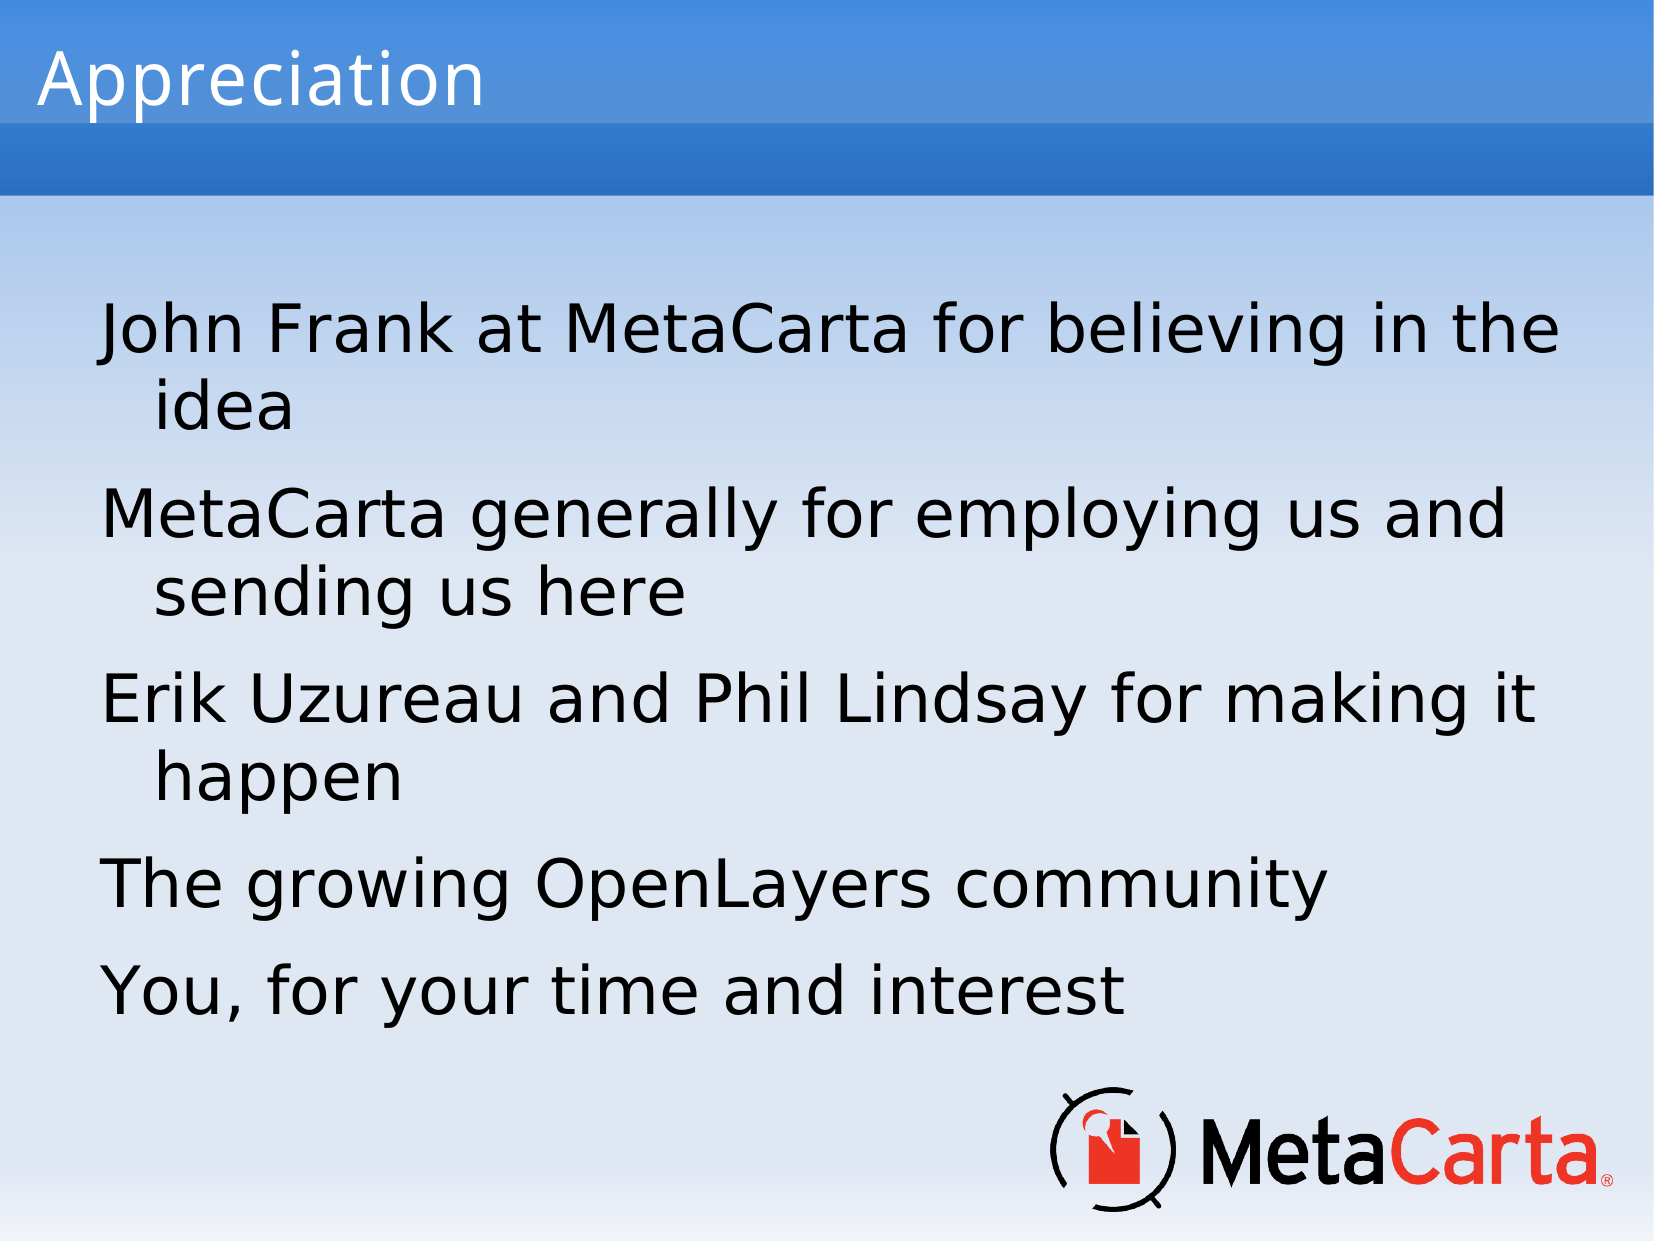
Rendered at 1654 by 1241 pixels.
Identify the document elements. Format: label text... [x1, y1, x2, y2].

picture [0, 0, 1654, 1241]
title Appreciation [37, 2, 1463, 151]
list John Frank at MetaCarta for believing in the idea MetaCarta generally for employing us and sending us here Erik Uzureau and Phil Lindsay for making it happen The growing OpenLayers community You, for your time and interest [82, 290, 1571, 1088]
